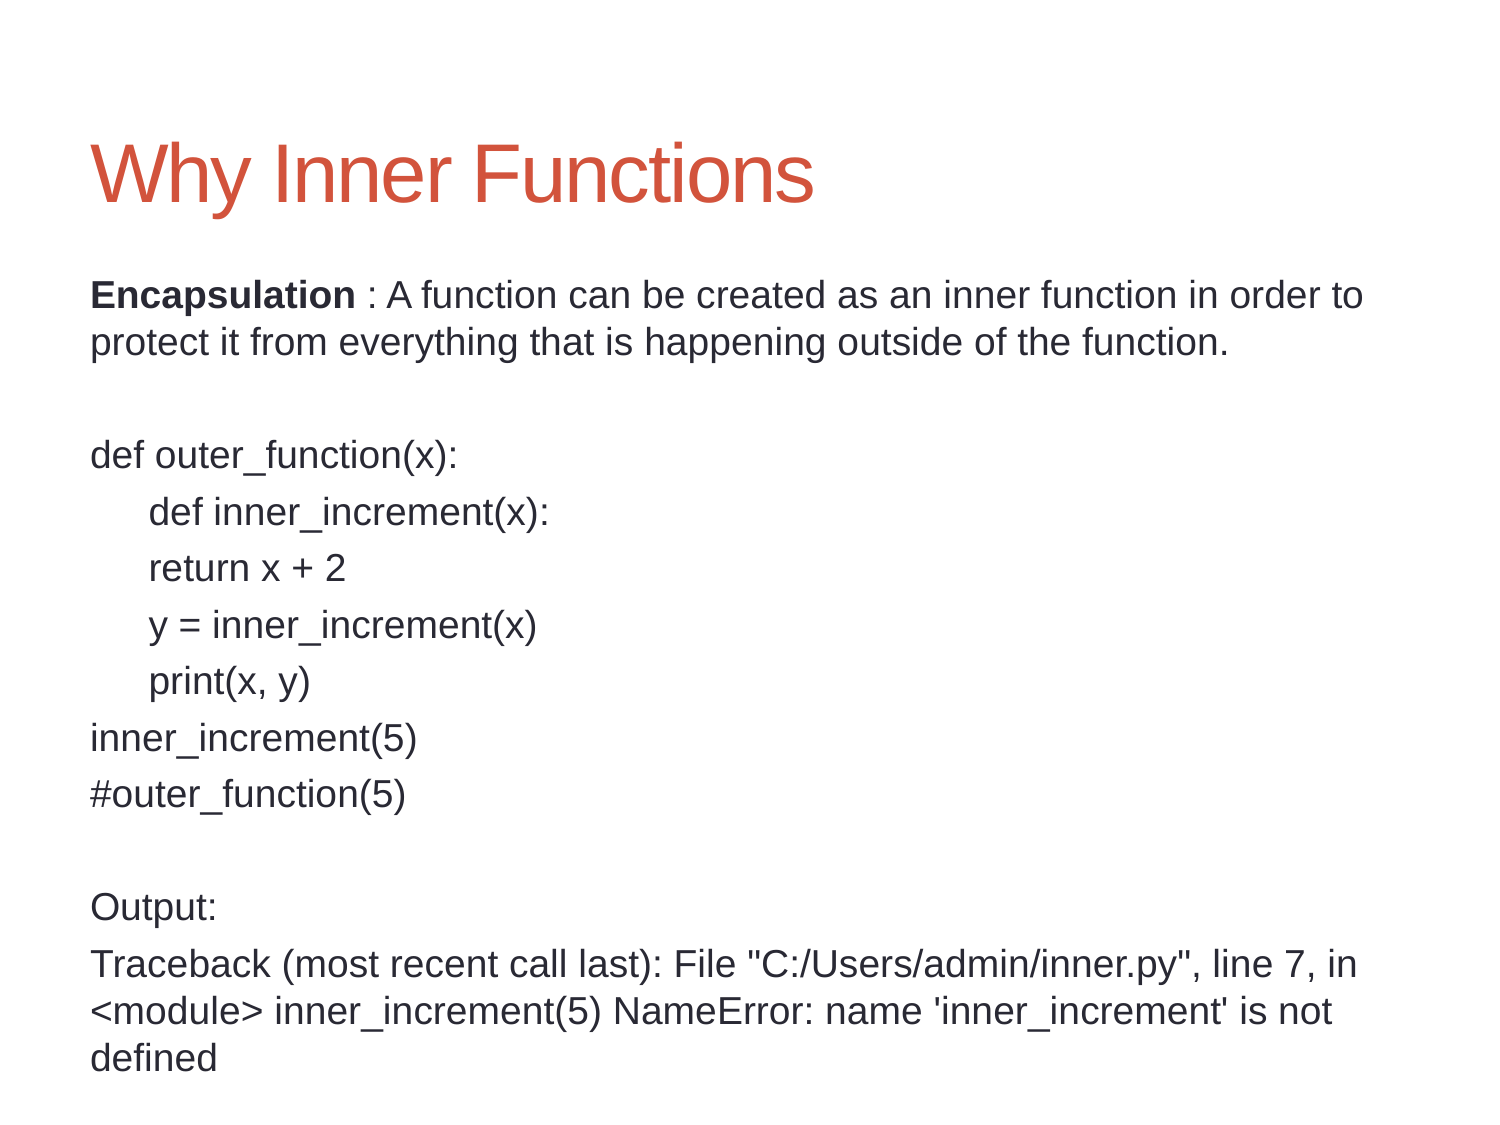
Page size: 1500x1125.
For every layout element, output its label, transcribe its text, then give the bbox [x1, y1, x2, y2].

list Encapsulation : A function can be created as an inner function in order to protect it from everything that is happening outside of the function. def outer_function(x): def inner_increment(x): return x + 2 y = inner_increment(x) print(x, y) inner_increment(5) #outer_function(5) Output: Traceback (most recent call last): File "C:/Users/admin/inner.py", line 7, in <module> inner_increment(5) NameError: name 'inner_increment' is not defined [75, 262, 1426, 1095]
title Why Inner Functions [75, 87, 1426, 251]
